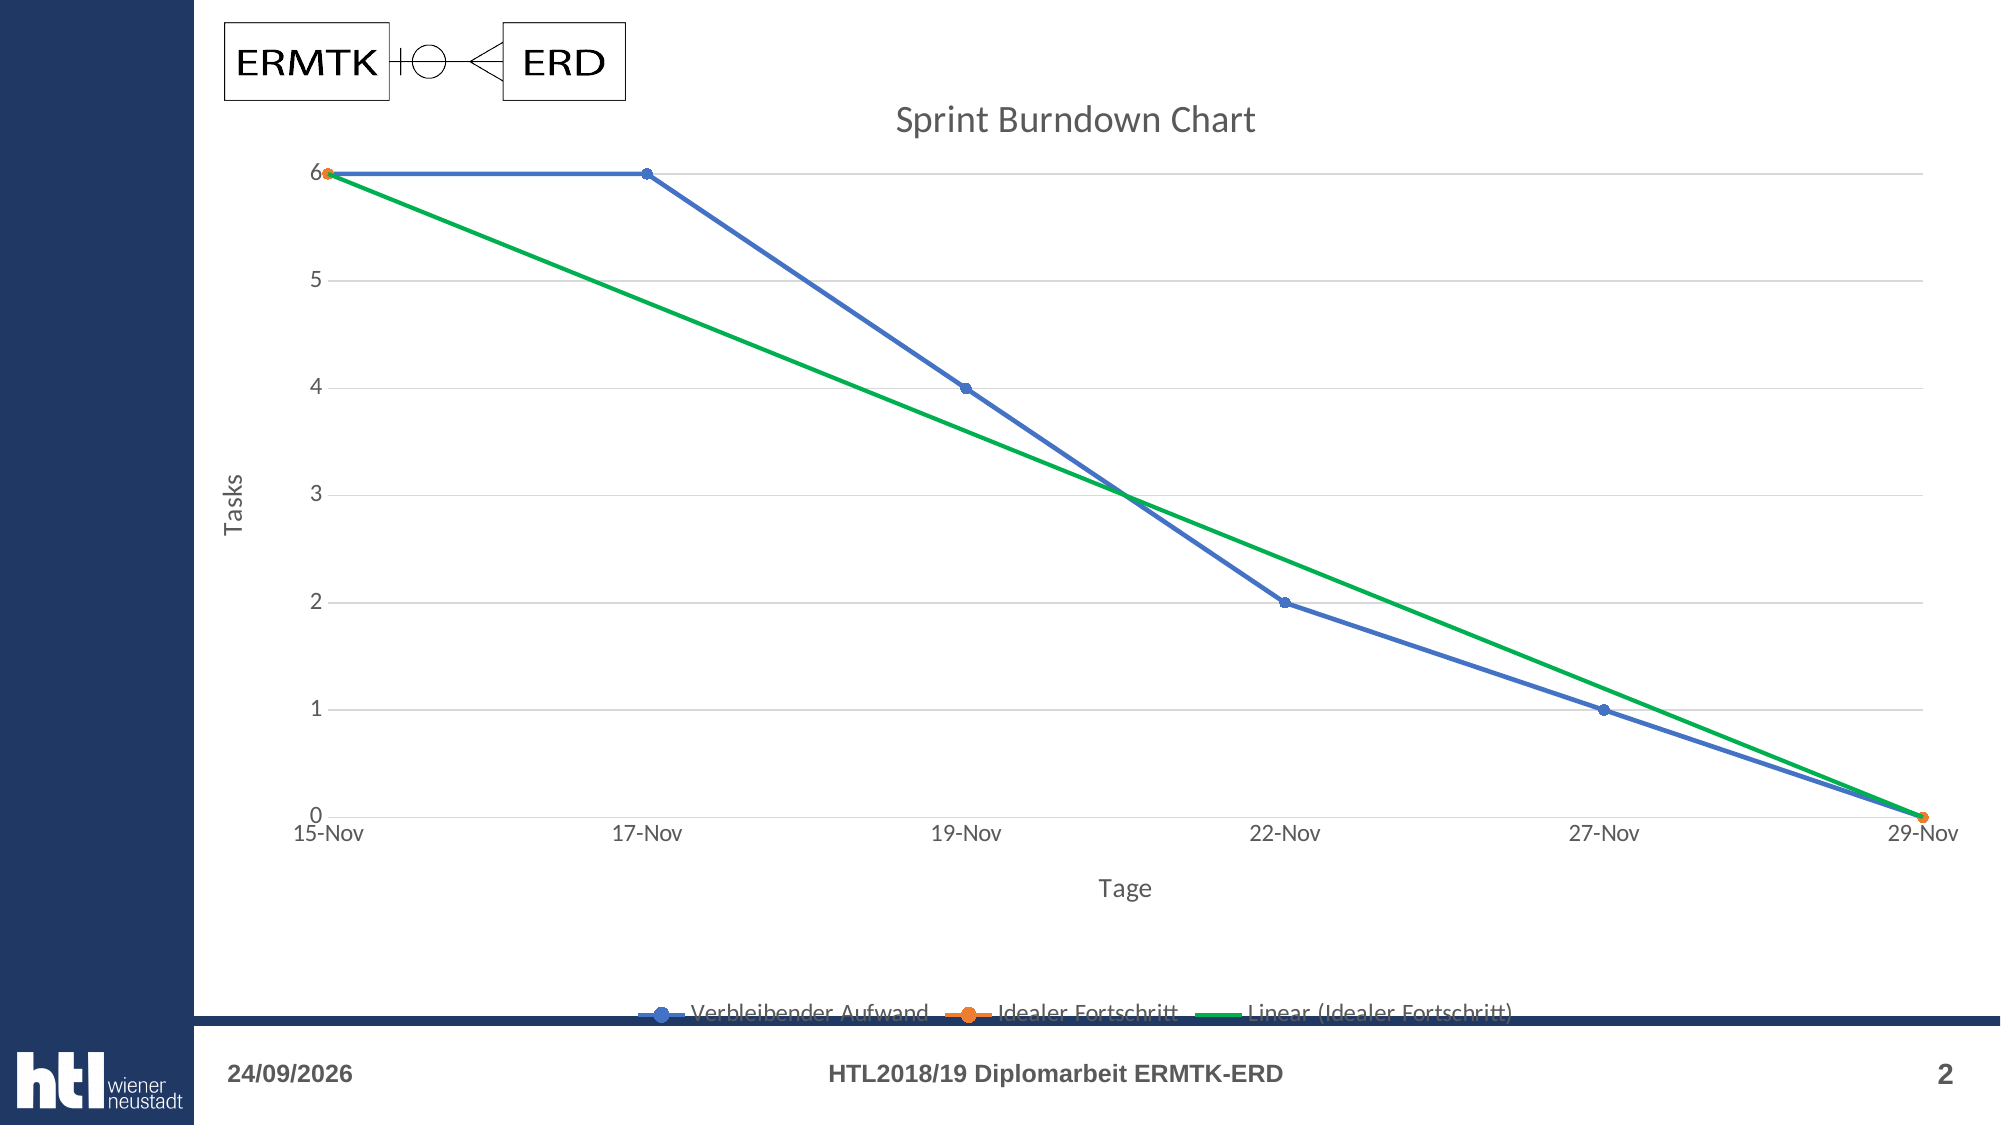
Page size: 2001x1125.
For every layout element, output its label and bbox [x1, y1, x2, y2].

picture [224, 22, 626, 63]
chart [210, 63, 1960, 1034]
picture [17, 1052, 183, 1114]
